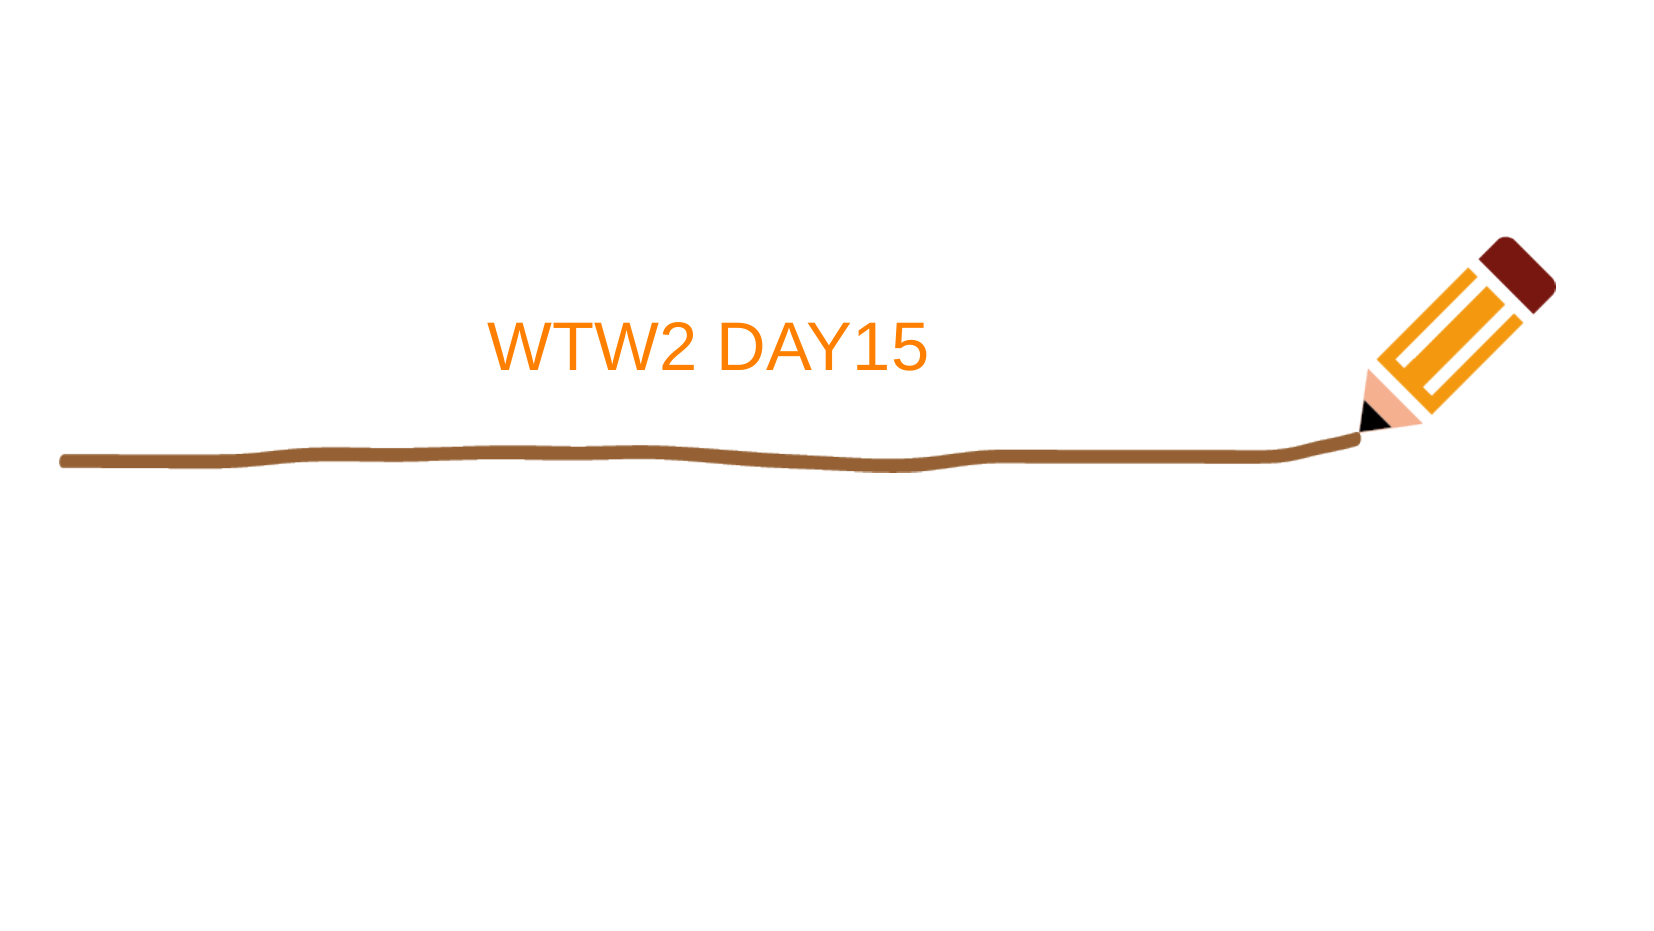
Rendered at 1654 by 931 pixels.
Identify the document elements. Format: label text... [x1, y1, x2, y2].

title WTW2 DAY15 [88, 265, 1329, 429]
picture [59, 236, 1556, 473]
